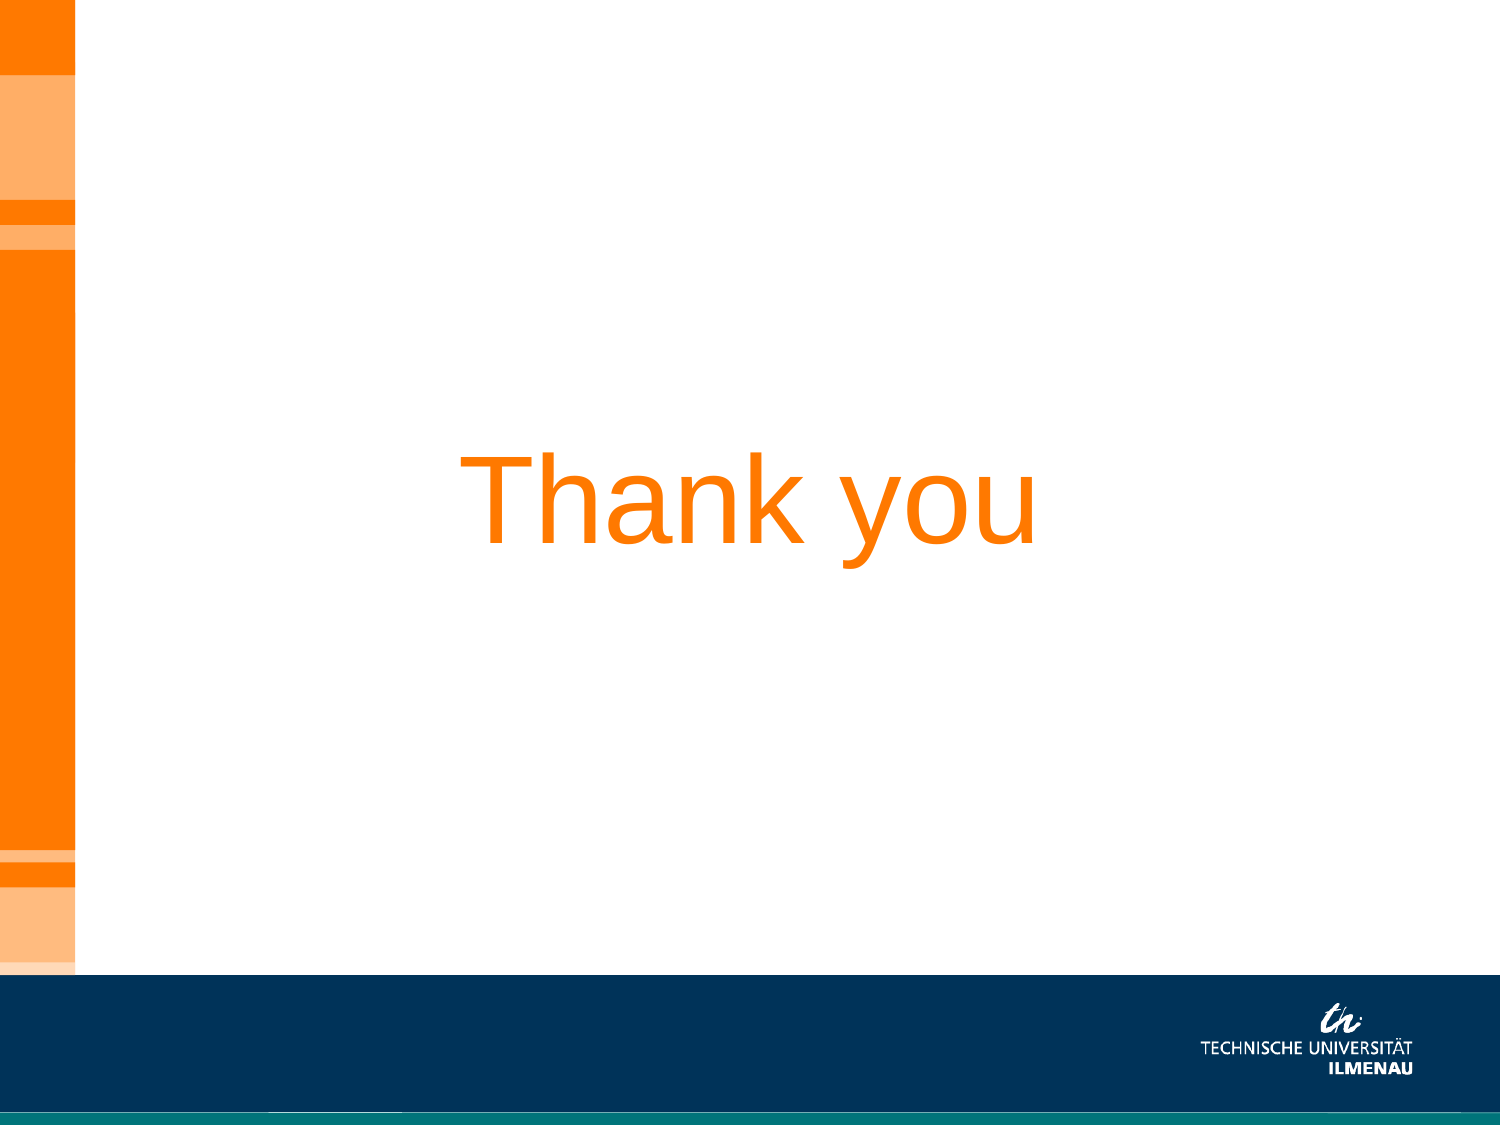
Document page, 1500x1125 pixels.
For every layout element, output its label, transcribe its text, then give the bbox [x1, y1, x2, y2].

title Thank you [187, 184, 1313, 576]
